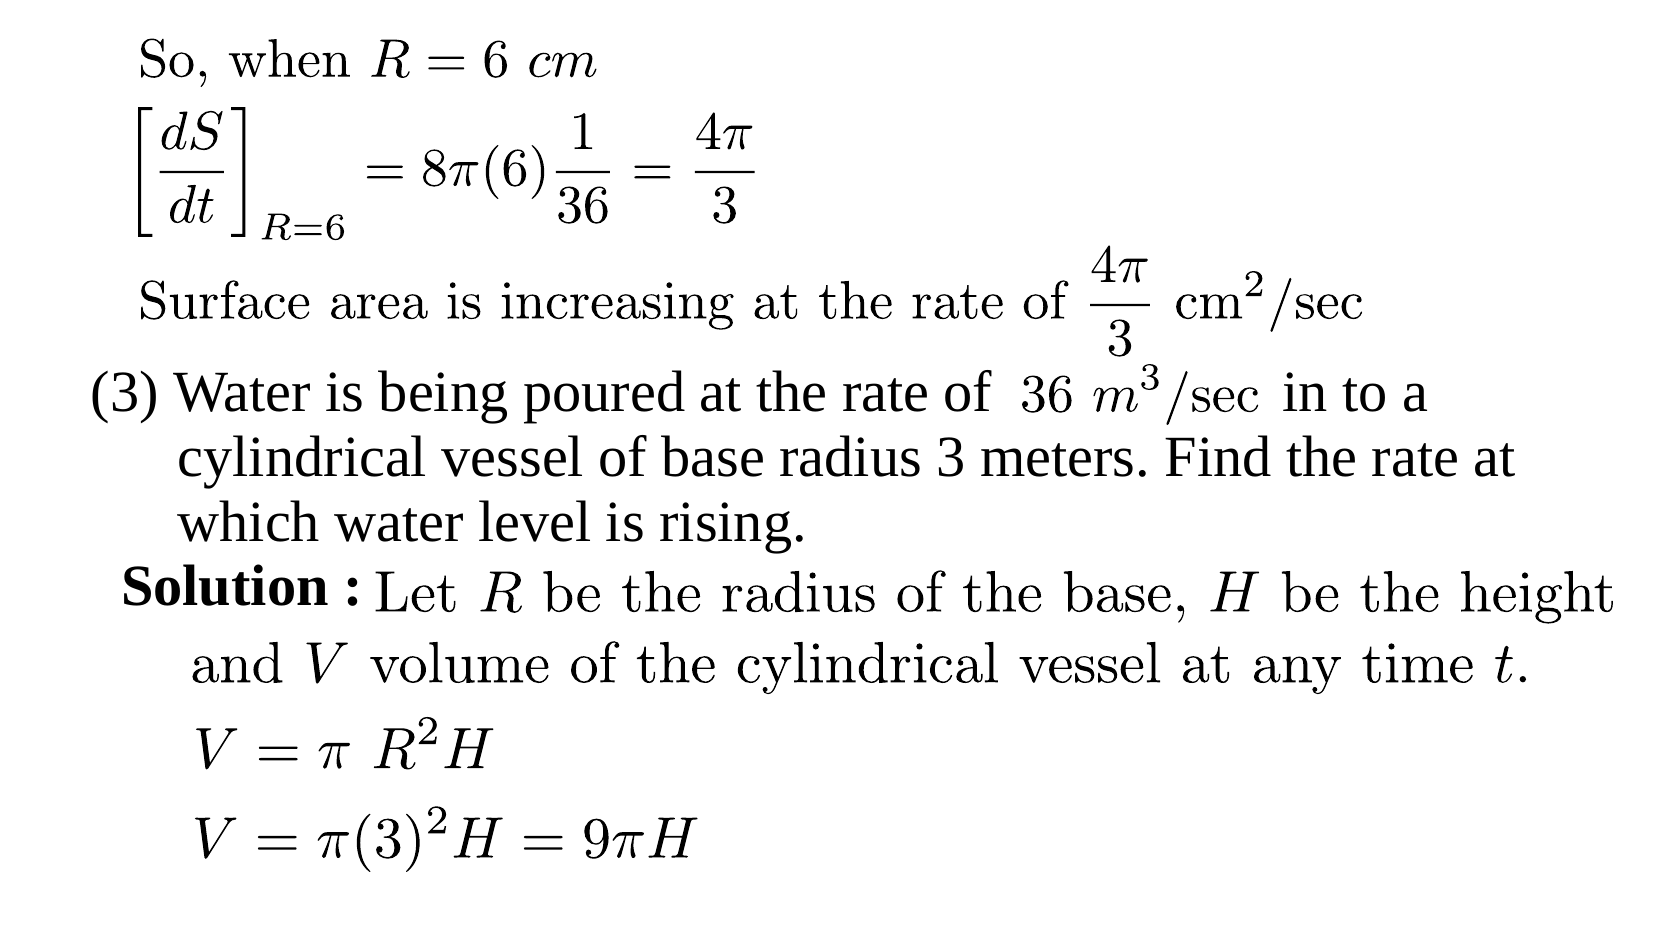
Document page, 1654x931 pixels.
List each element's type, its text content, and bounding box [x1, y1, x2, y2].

text_box [194, 806, 698, 872]
text_box [140, 245, 1363, 357]
text_box [195, 716, 494, 770]
text_box [127, 107, 755, 241]
text_box [192, 641, 1527, 695]
text_box [1022, 364, 1259, 426]
title (3) Water is being poured at the rate of in to a cylindrical vessel of base radius 3 meters. Find the rate at which water level is rising. Solution : [47, 37, 1607, 931]
text_box [140, 38, 597, 88]
text_box [375, 570, 1613, 624]
